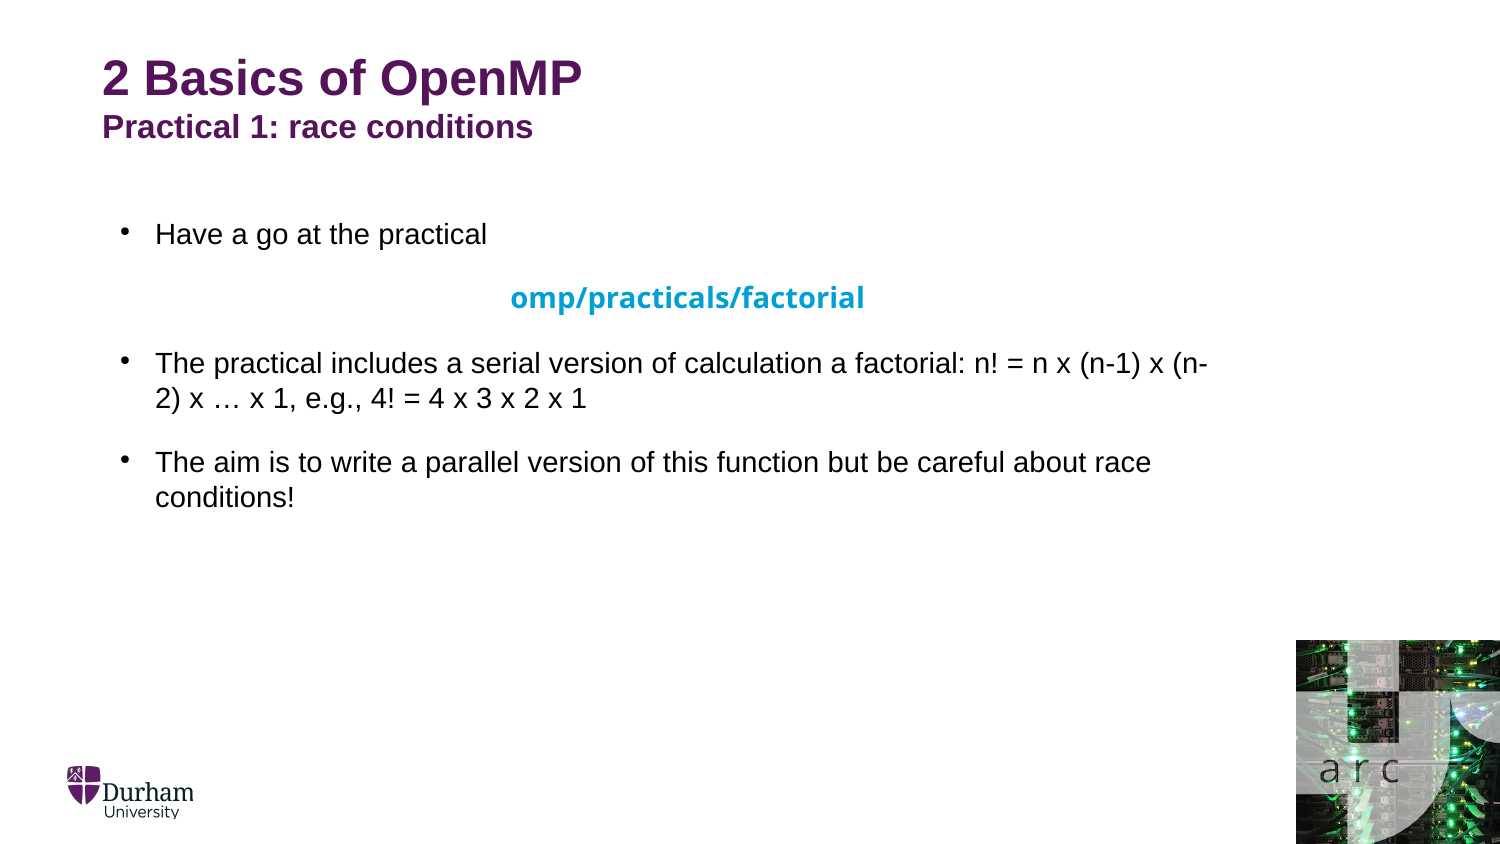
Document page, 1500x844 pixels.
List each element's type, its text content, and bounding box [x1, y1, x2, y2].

title 2 Basics of OpenMP Practical 1: race conditions [101, 45, 1399, 187]
list Have a go at the practical omp/practicals/factorial The practical includes a serial version of calculation a factorial: n! = n x (n-1) x (n-2) x … x 1, e.g., 4! = 4 x 3 x 2 x 1 The aim is to write a parallel version of this function but be careful about race conditions! [101, 214, 1214, 349]
picture [1296, 640, 1500, 844]
picture [67, 766, 193, 819]
